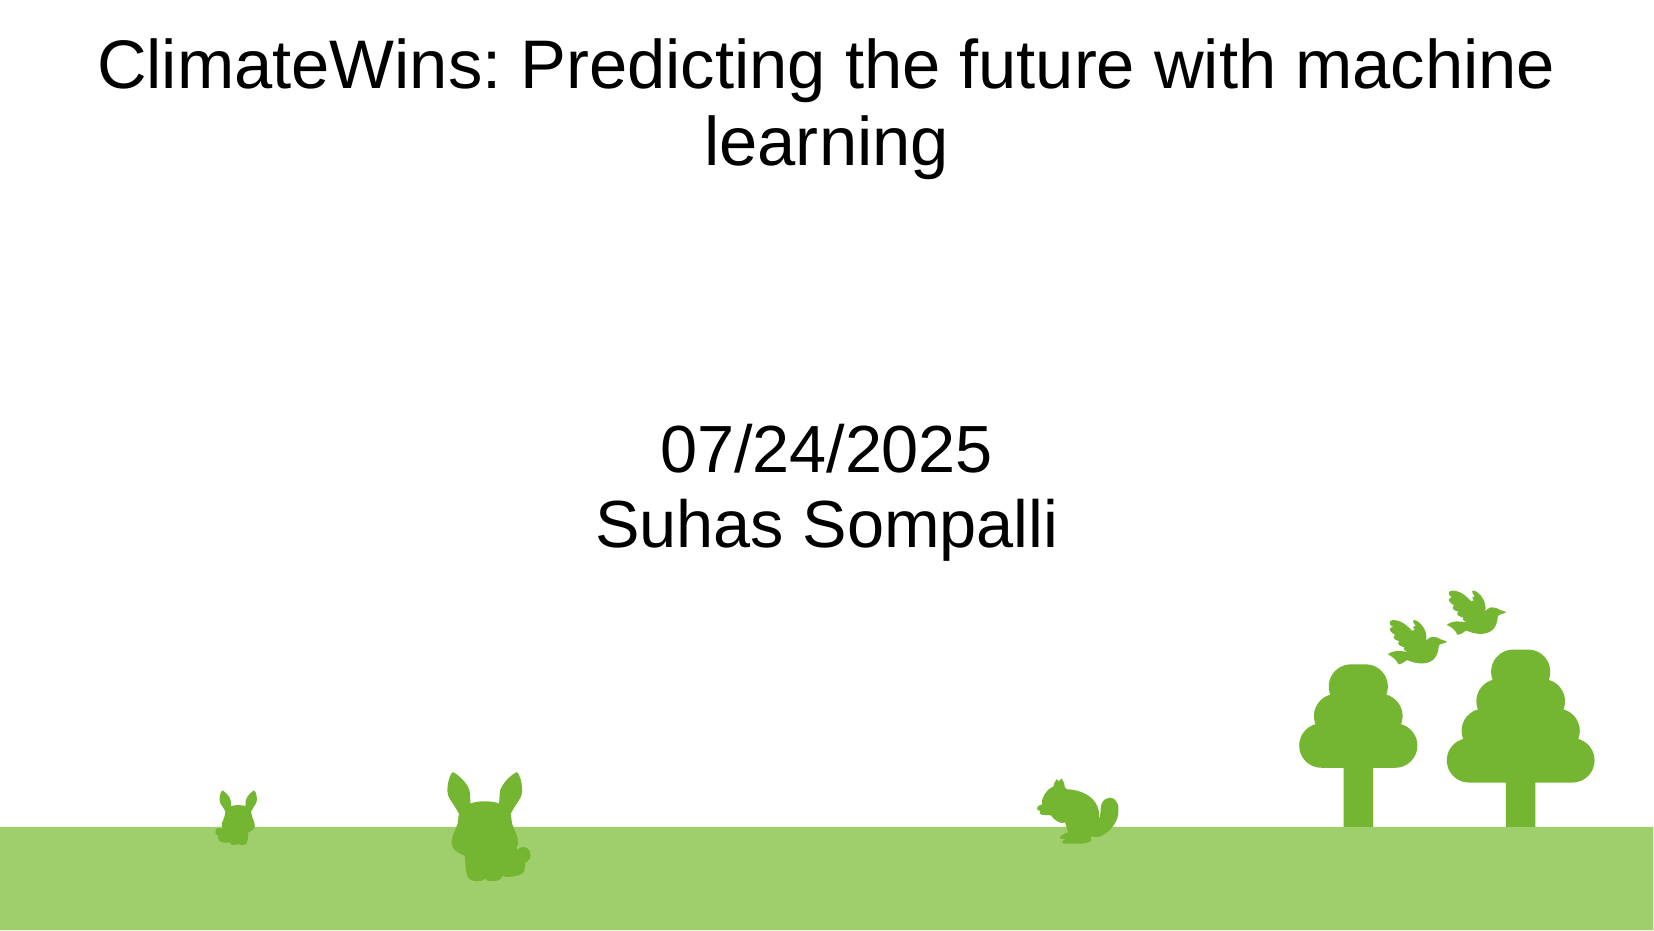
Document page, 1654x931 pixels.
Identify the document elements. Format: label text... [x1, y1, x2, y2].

title ClimateWins: Predicting the future with machine learning [88, 26, 1565, 181]
subtitle 07/24/2025 Suhas Sompalli [88, 206, 1565, 768]
